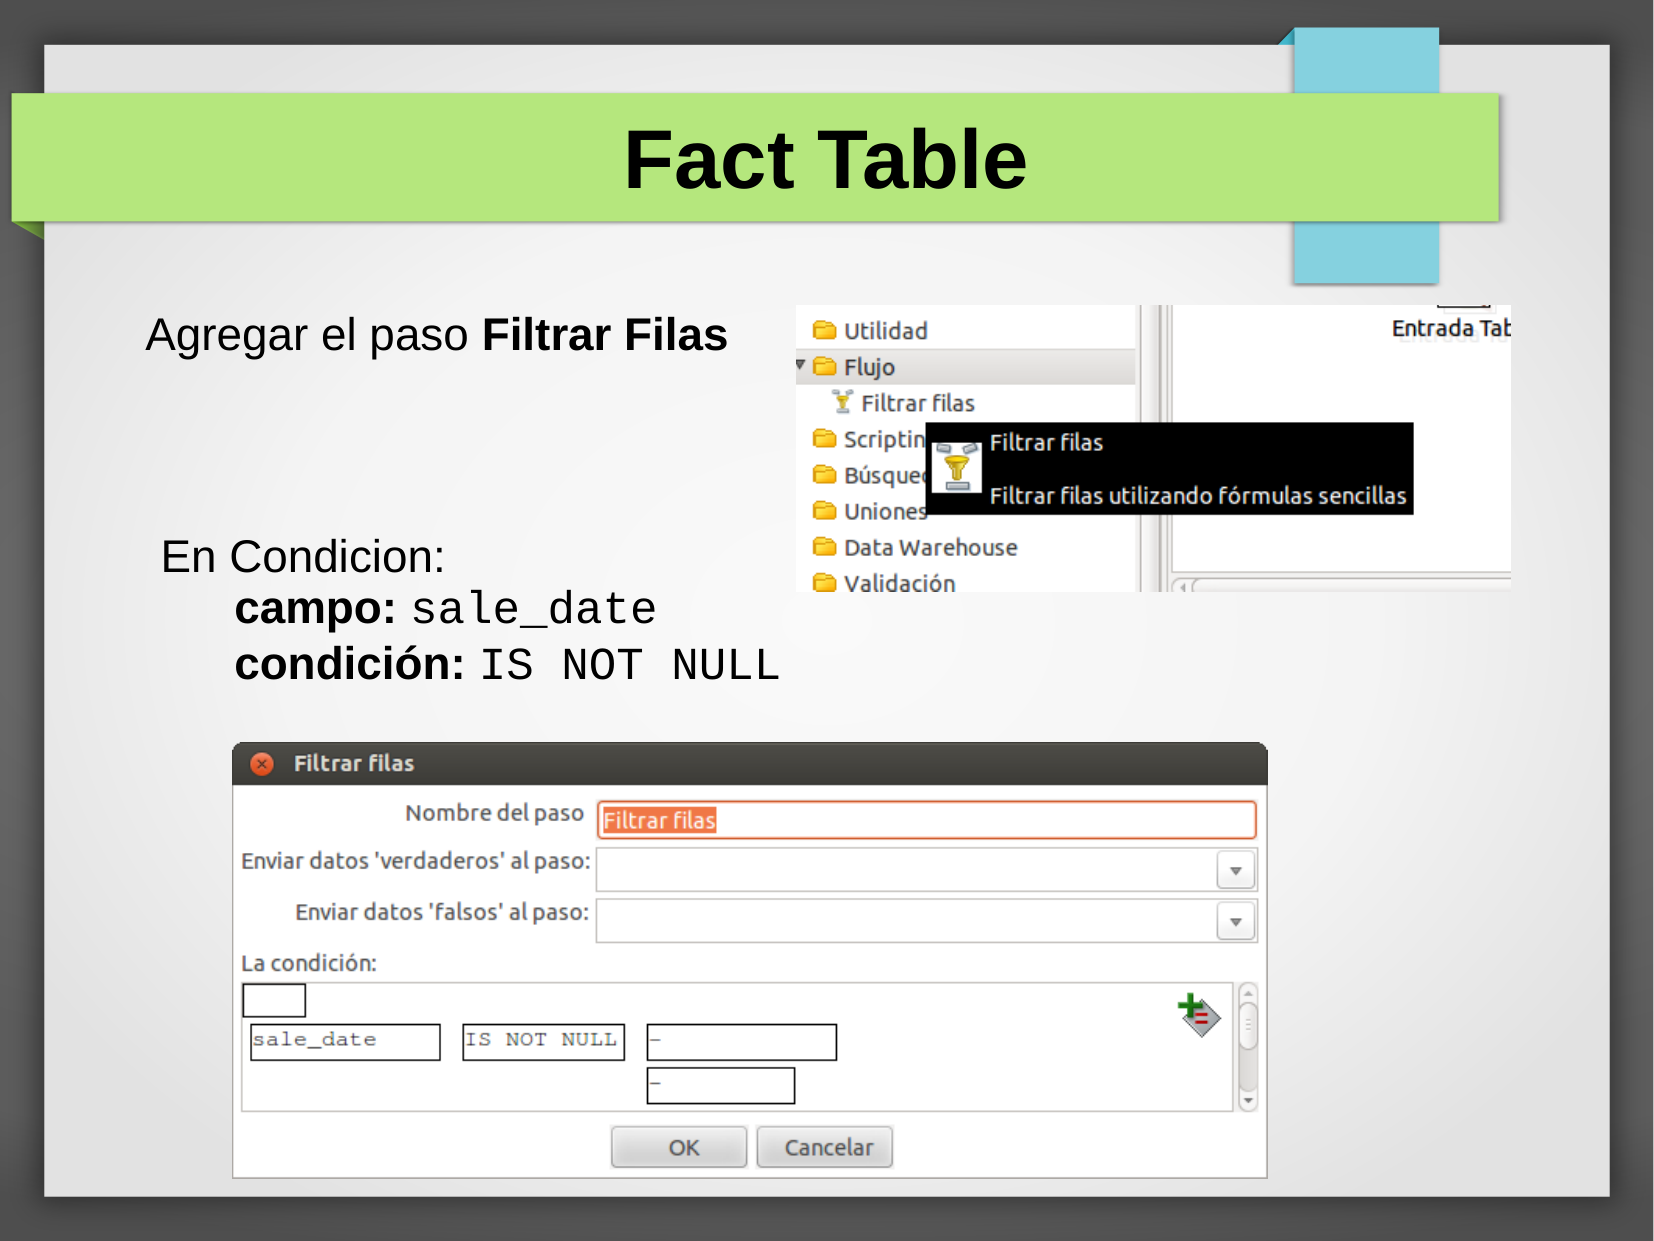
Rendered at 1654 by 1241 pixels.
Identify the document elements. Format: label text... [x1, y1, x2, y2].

text_box En Condicion: campo: sale_date condición: IS NOT NULL [145, 523, 1127, 701]
picture [0, 0, 1654, 1241]
text_box Agregar el paso Filtrar Filas [130, 301, 744, 368]
title Fact Table [70, 106, 1583, 213]
